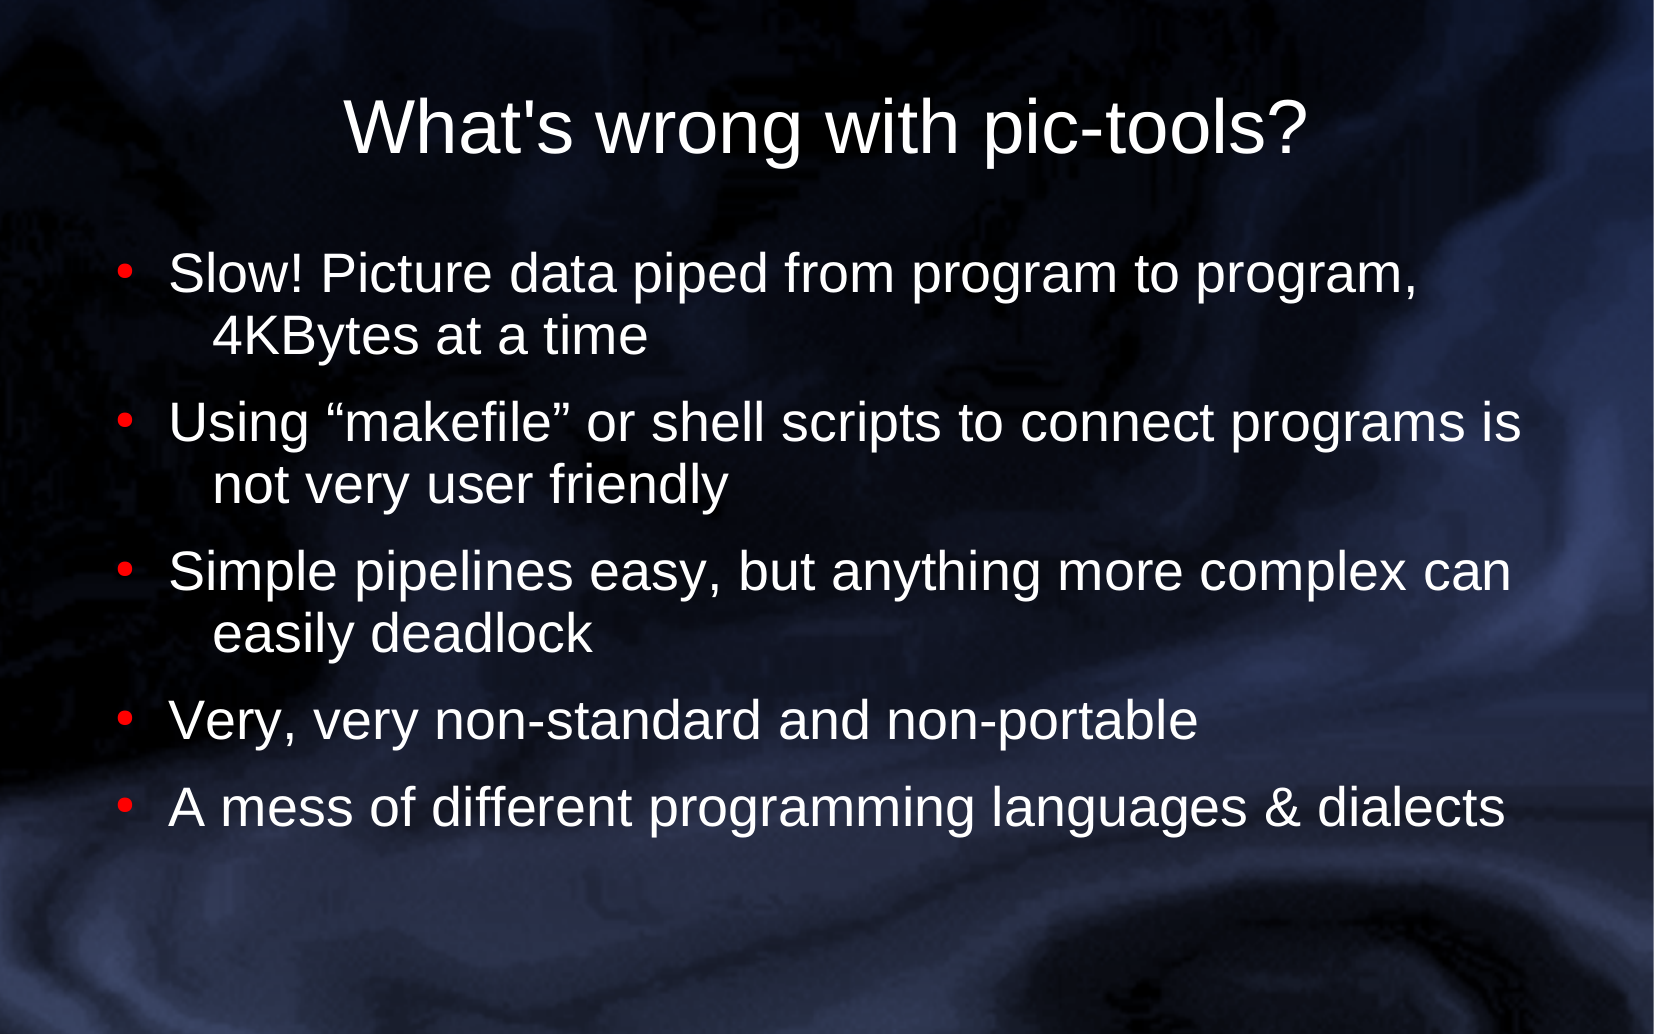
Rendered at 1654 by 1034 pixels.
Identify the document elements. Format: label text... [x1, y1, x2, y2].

list Slow! Picture data piped from program to program, 4KBytes at a time Using “makefile” or shell scripts to connect programs is not very user friendly Simple pipelines easy, but anything more complex can easily deadlock Very, very non-standard and non-portable A mess of different programming languages & dialects [82, 241, 1571, 842]
picture [0, 0, 1654, 1034]
title What's wrong with pic-tools? [82, 41, 1571, 214]
